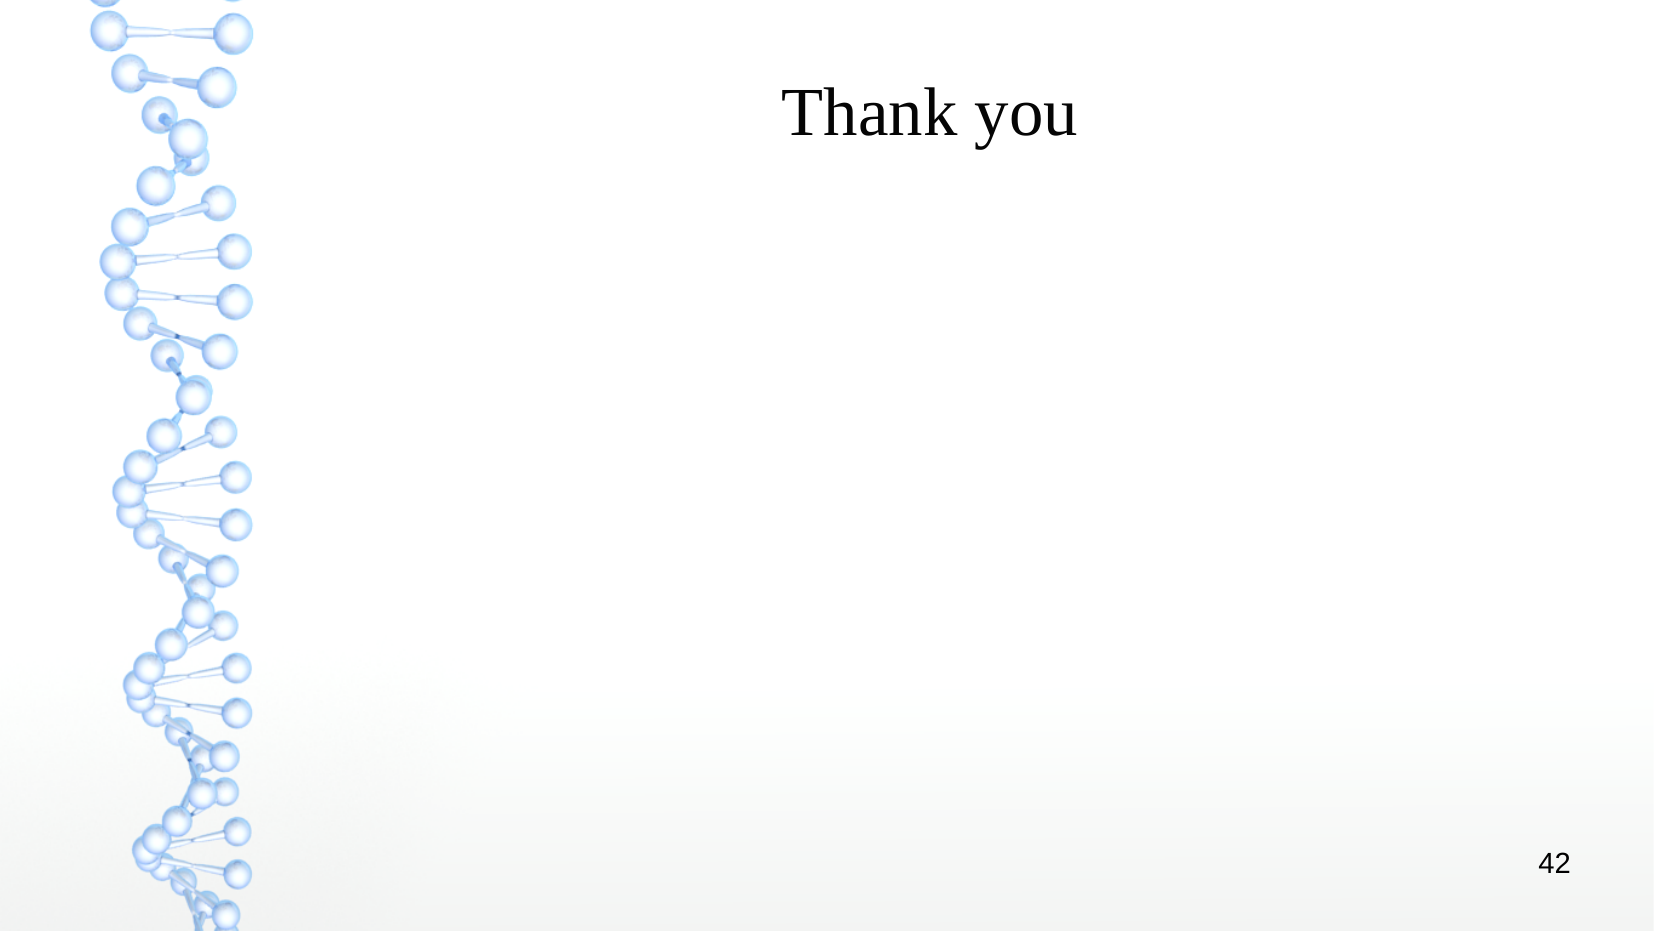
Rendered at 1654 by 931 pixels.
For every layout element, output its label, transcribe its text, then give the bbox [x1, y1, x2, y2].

picture [0, 0, 1654, 931]
title Thank you [265, 35, 1595, 189]
